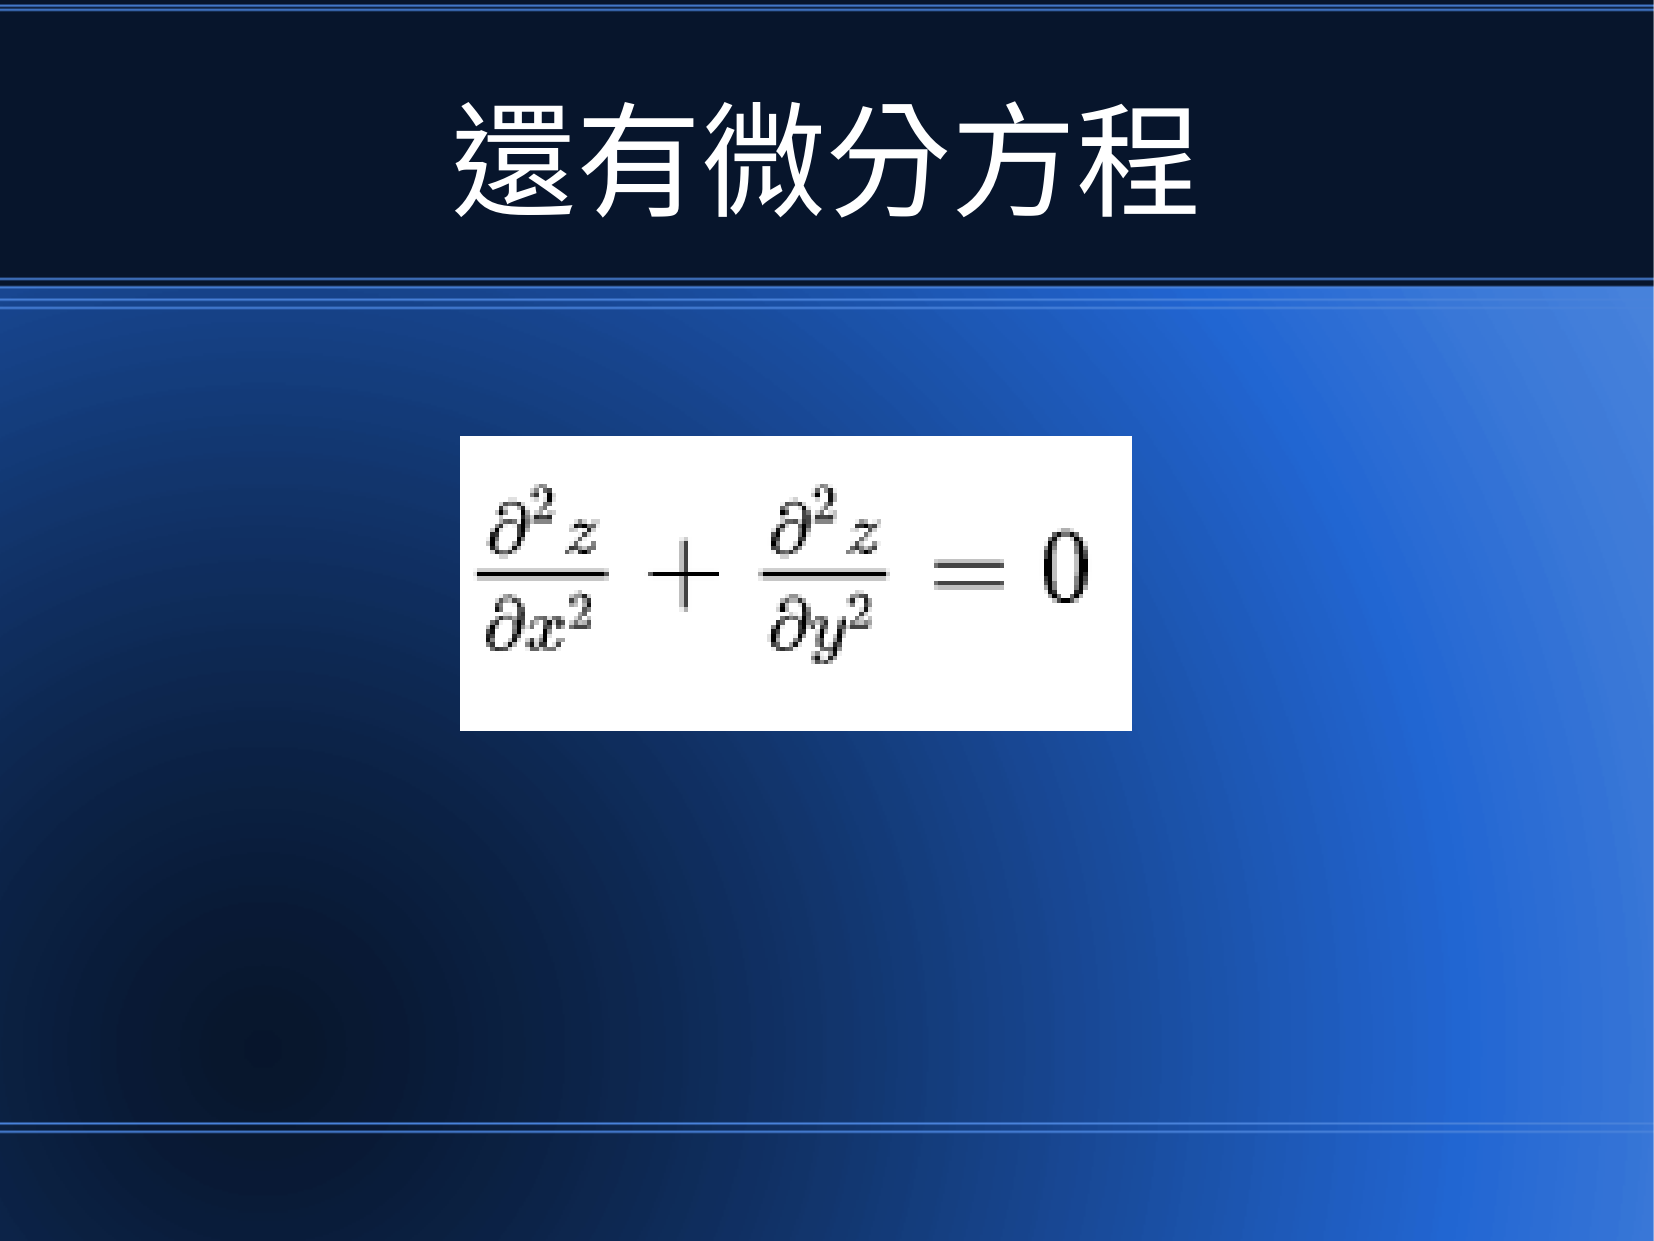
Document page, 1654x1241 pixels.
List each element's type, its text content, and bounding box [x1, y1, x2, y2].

picture [0, 0, 1654, 1241]
title 還有微分方程 [82, 49, 1571, 257]
